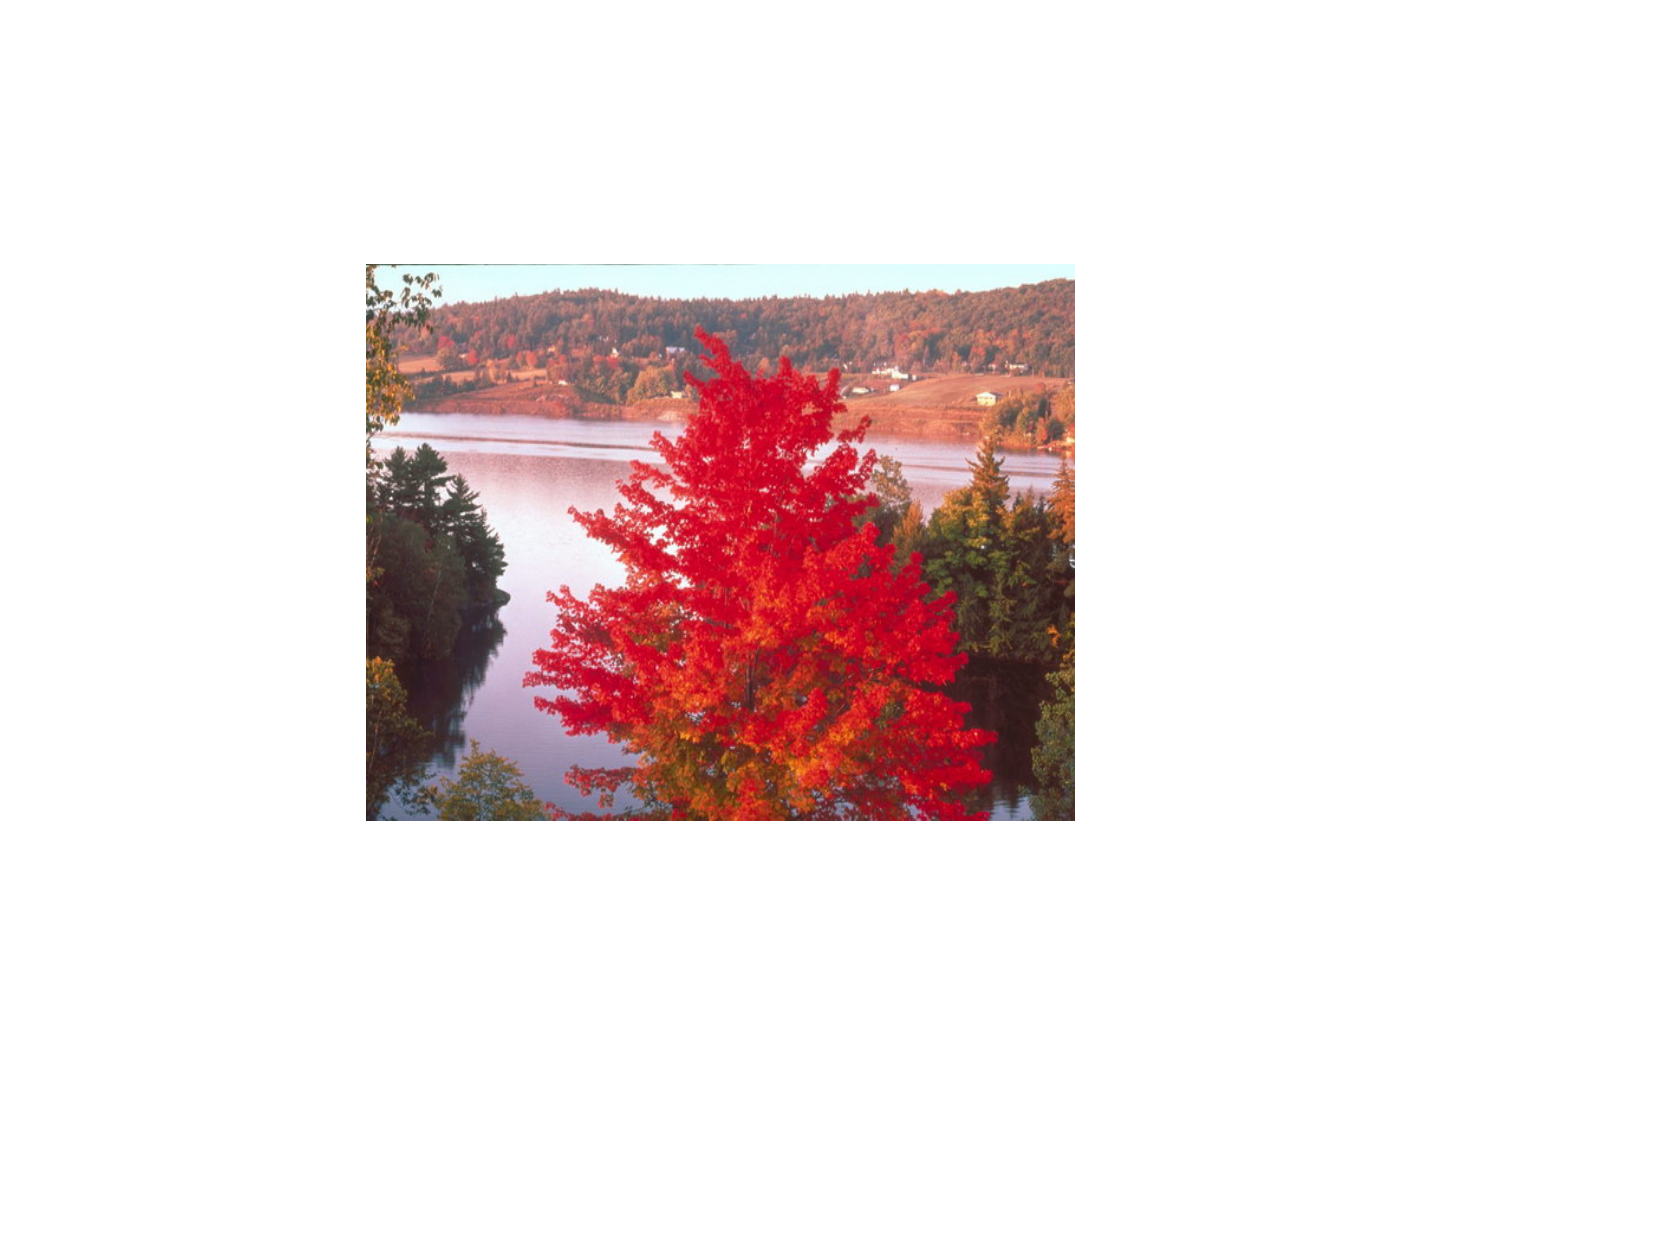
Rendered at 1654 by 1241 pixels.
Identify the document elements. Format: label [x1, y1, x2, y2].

picture [366, 264, 1075, 821]
